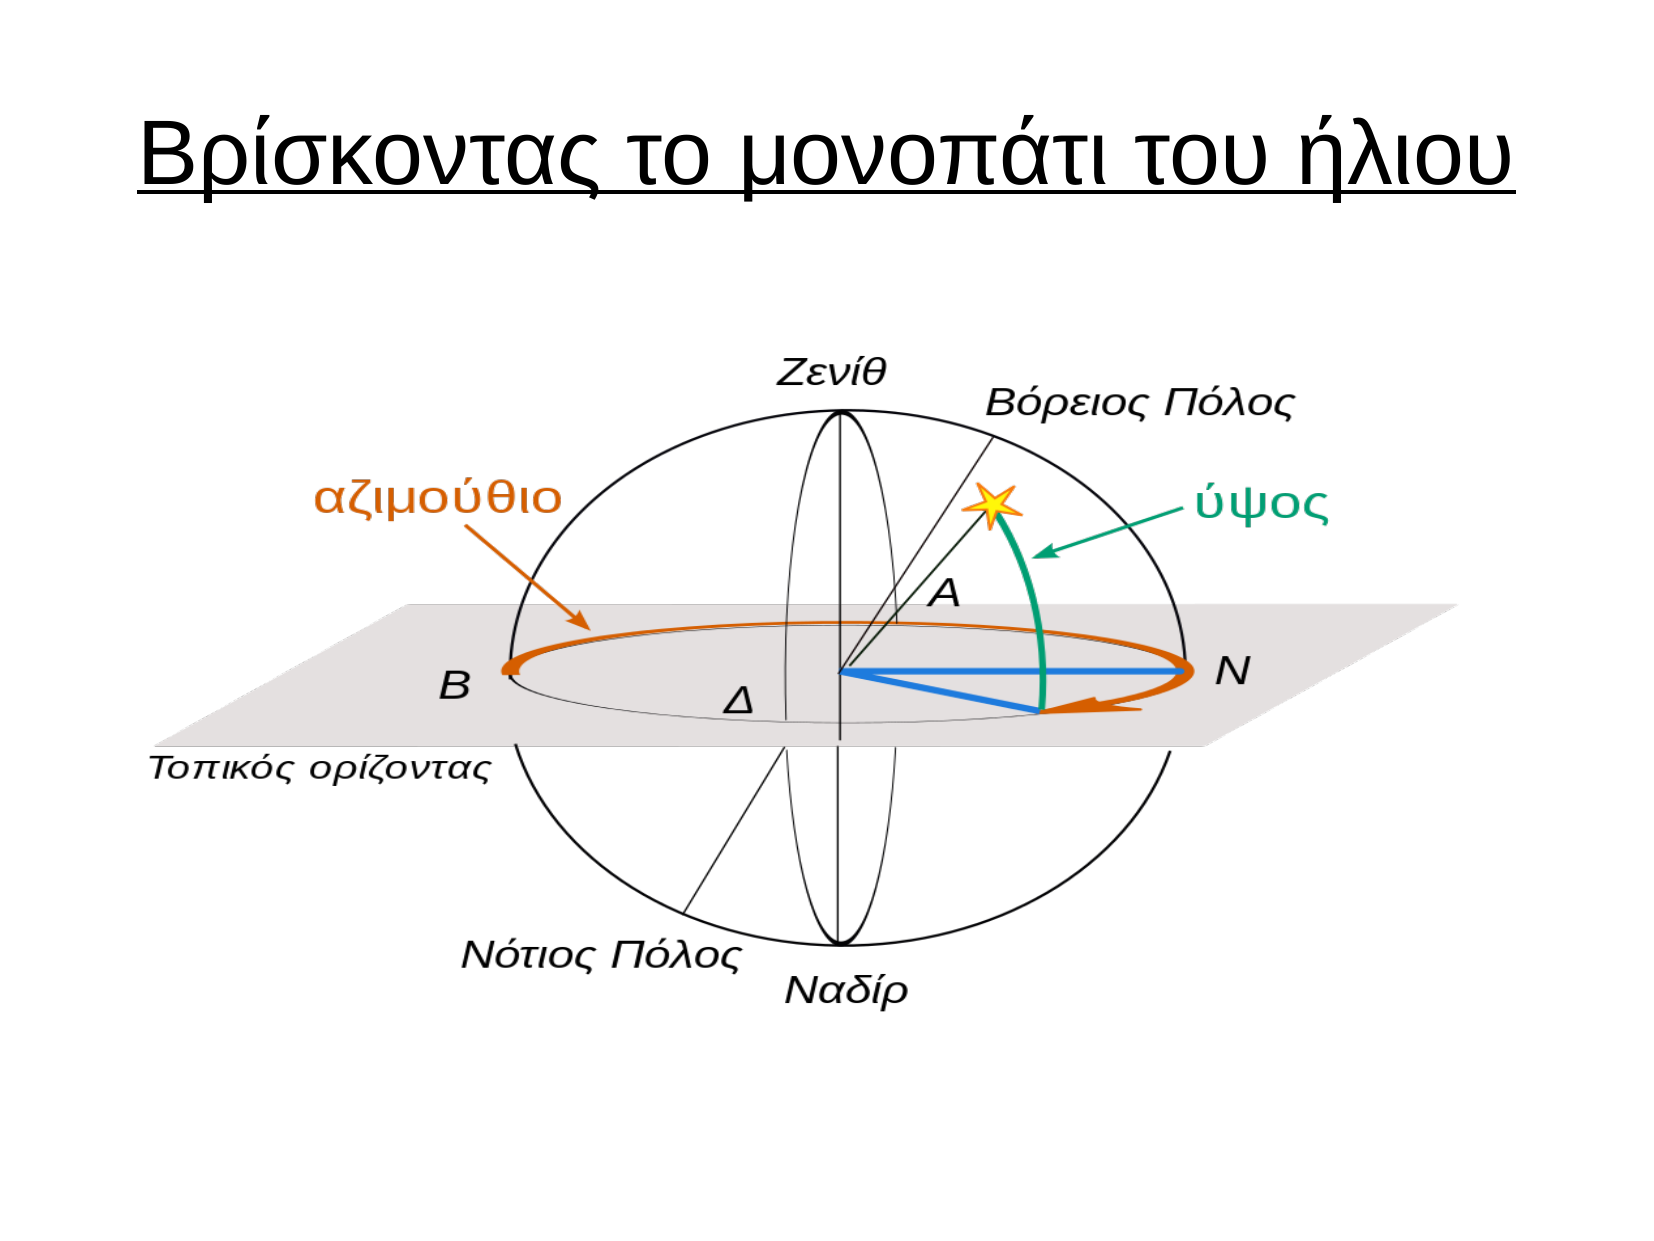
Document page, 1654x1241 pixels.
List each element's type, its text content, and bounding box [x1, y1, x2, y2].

picture [129, 330, 1465, 1028]
title Βρίσκοντας το μονοπάτι του ήλιου [82, 49, 1571, 257]
